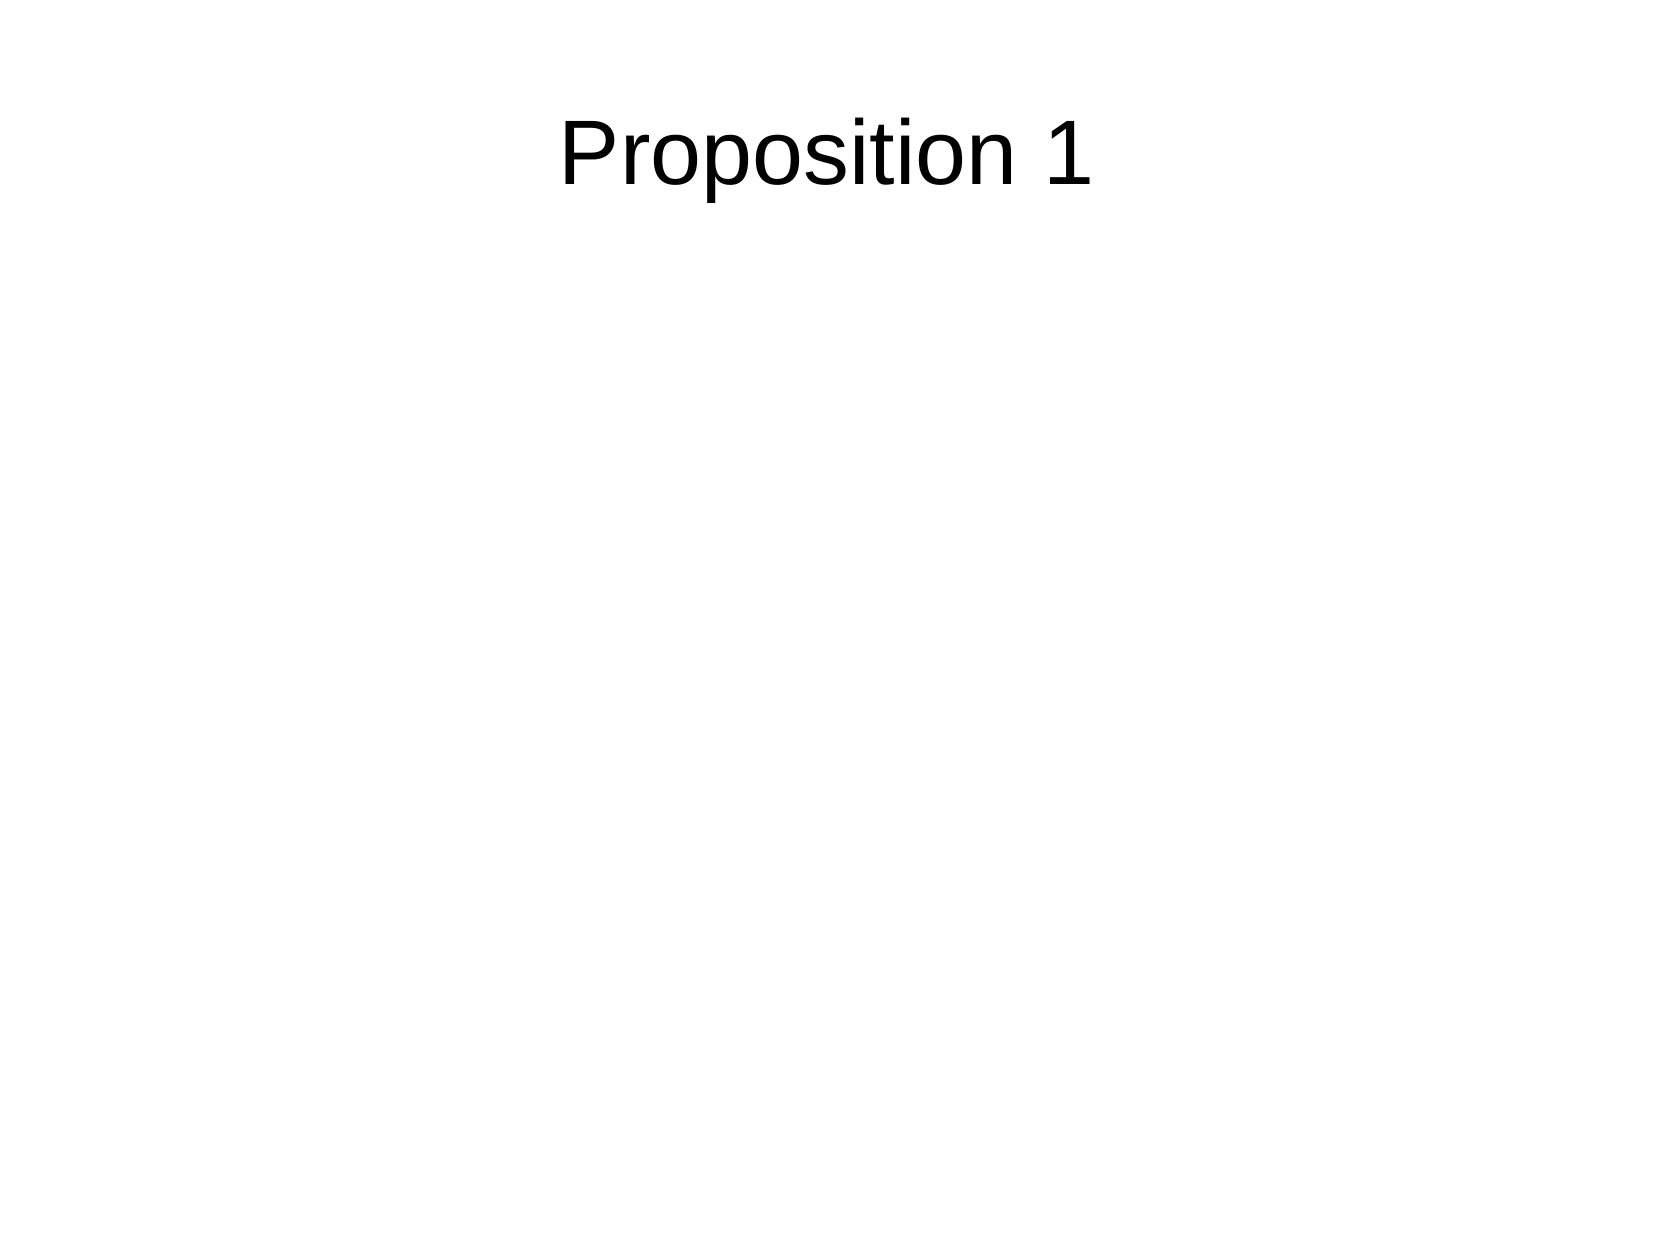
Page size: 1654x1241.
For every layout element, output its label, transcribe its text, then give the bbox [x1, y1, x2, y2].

title Proposition 1 [82, 49, 1571, 257]
